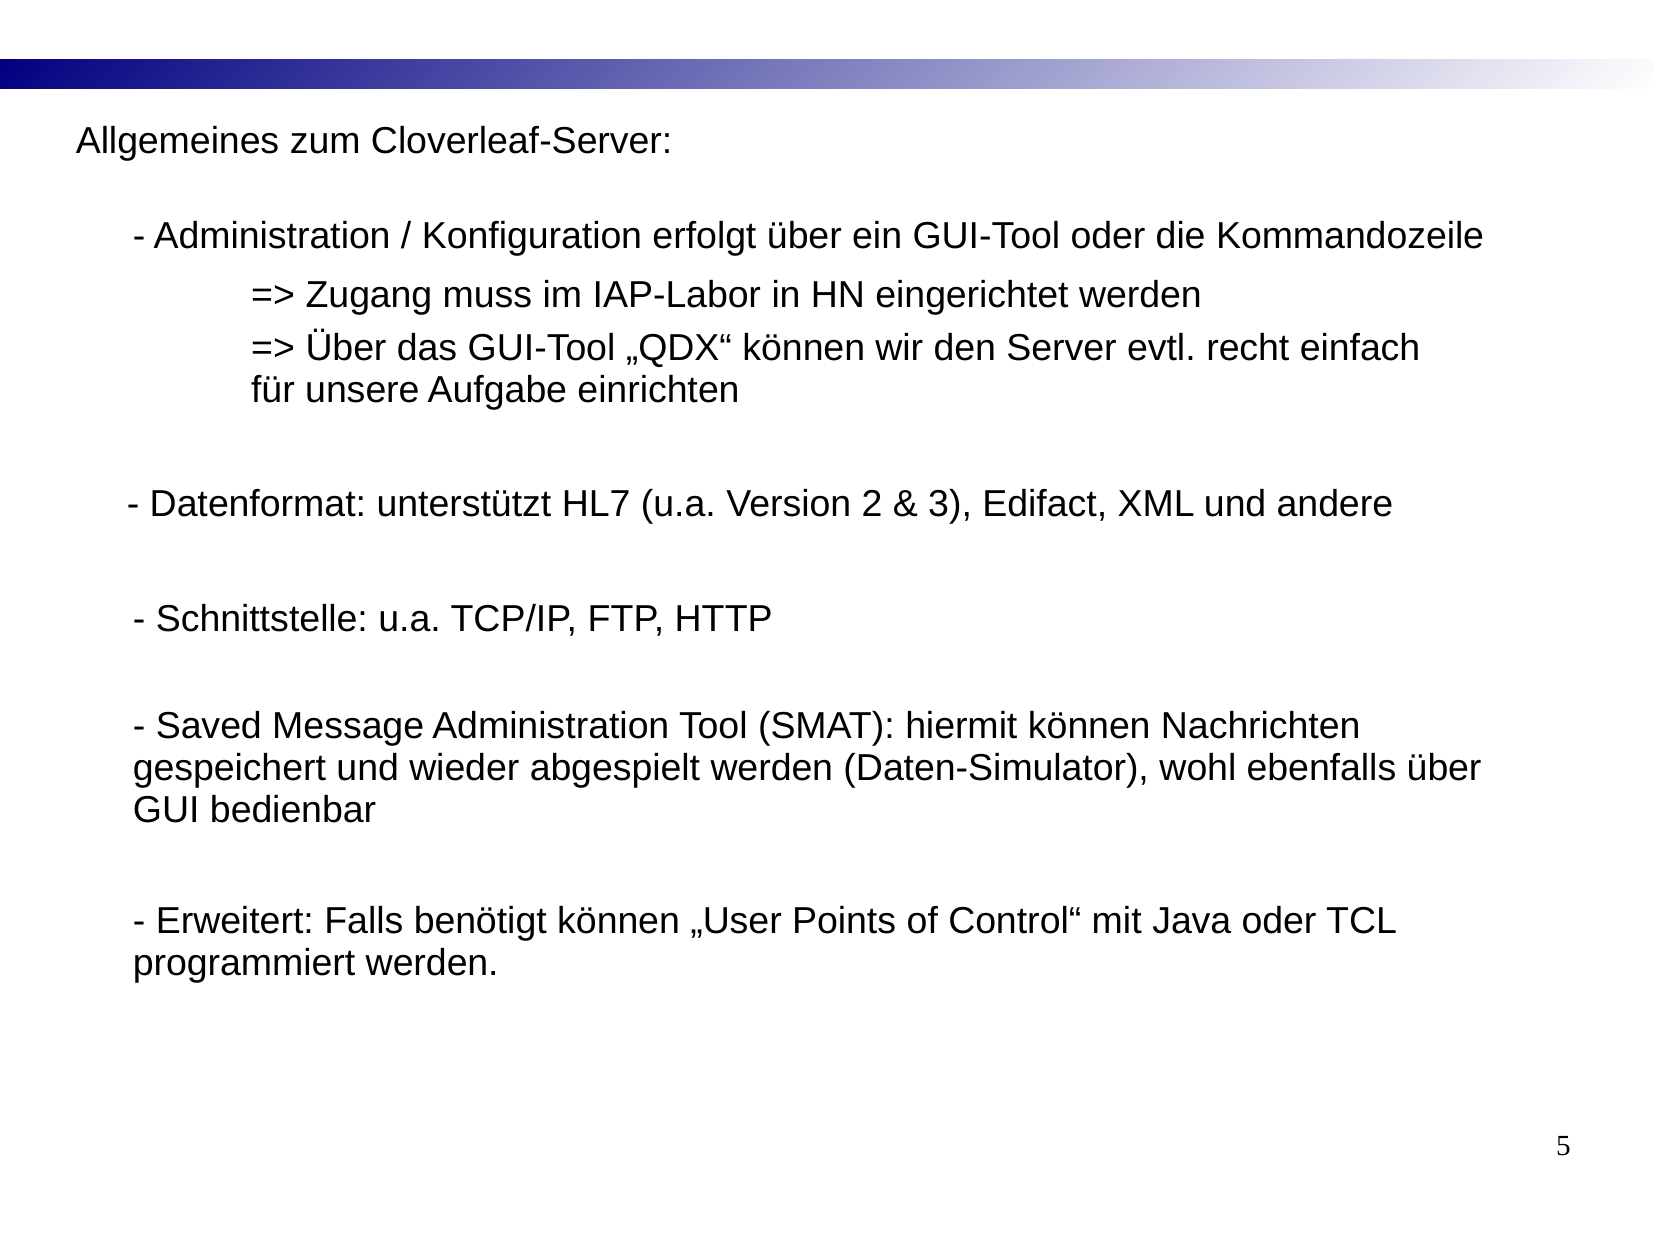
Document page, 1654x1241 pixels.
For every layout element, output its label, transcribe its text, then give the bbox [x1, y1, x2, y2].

text_box - Administration / Konfiguration erfolgt über ein GUI-Tool oder die Kommandozeile [118, 206, 1536, 264]
text_box => Zugang muss im IAP-Labor in HN eingerichtet werden [236, 265, 1654, 318]
text_box - Datenformat: unterstützt HL7 (u.a. Version 2 & 3), Edifact, XML und andere [112, 474, 1530, 574]
text_box [0, 59, 1654, 89]
text_box - Saved Message Administration Tool (SMAT): hiermit können Nachrichten gespeichert und wieder abgespielt werden (Daten-Simulator), wohl ebenfalls über GUI bedienbar [118, 696, 1536, 838]
text_box => Über das GUI-Tool „QDX“ können wir den Server evtl. recht einfach für unsere Aufgabe einrichten [236, 318, 1654, 418]
text_box - Erweitert: Falls benötigt können „User Points of Control“ mit Java oder TCL programmiert werden. [118, 891, 1536, 991]
text_box - Schnittstelle: u.a. TCP/IP, FTP, HTTP [118, 590, 1536, 648]
text_box Allgemeines zum Cloverleaf-Server: [61, 112, 857, 170]
